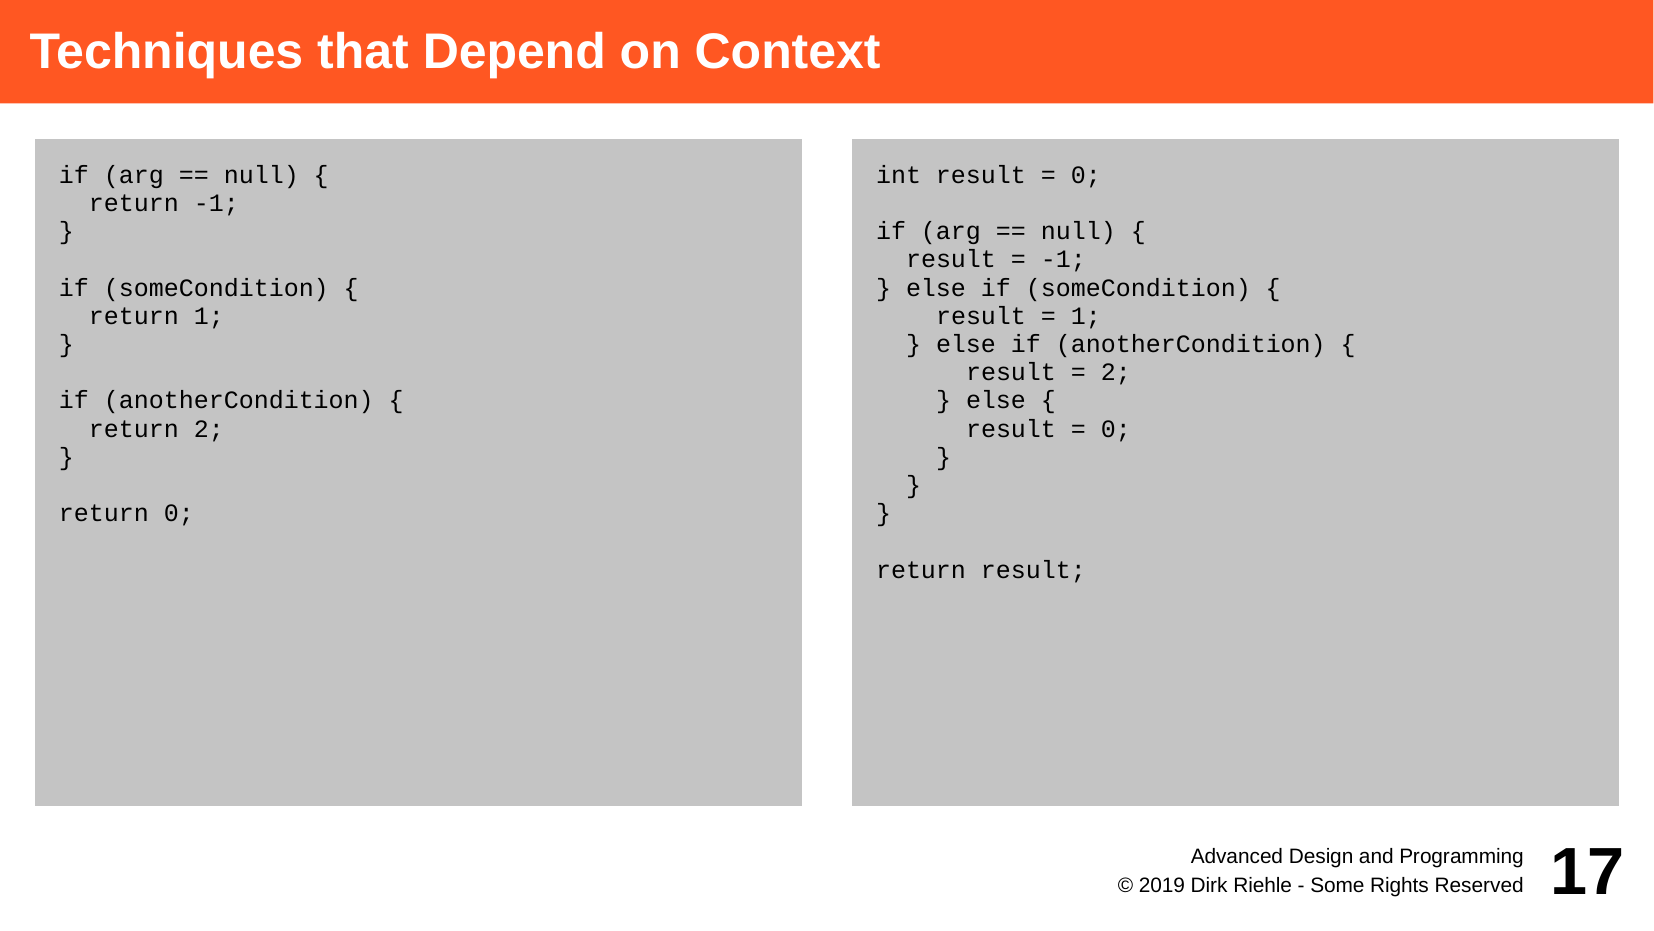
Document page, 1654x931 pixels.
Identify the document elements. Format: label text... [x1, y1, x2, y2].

title Techniques that Depend on Context [0, 0, 1654, 104]
list int result = 0; if (arg == null) { result = -1; } else if (someCondition) { result = 1; } else if (anotherCondition) { result = 2; } else { result = 0; } } } return result; [846, 132, 1625, 813]
list if (arg == null) { return -1; } if (someCondition) { return 1; } if (anotherCondition) { return 2; } return 0; [29, 132, 808, 813]
